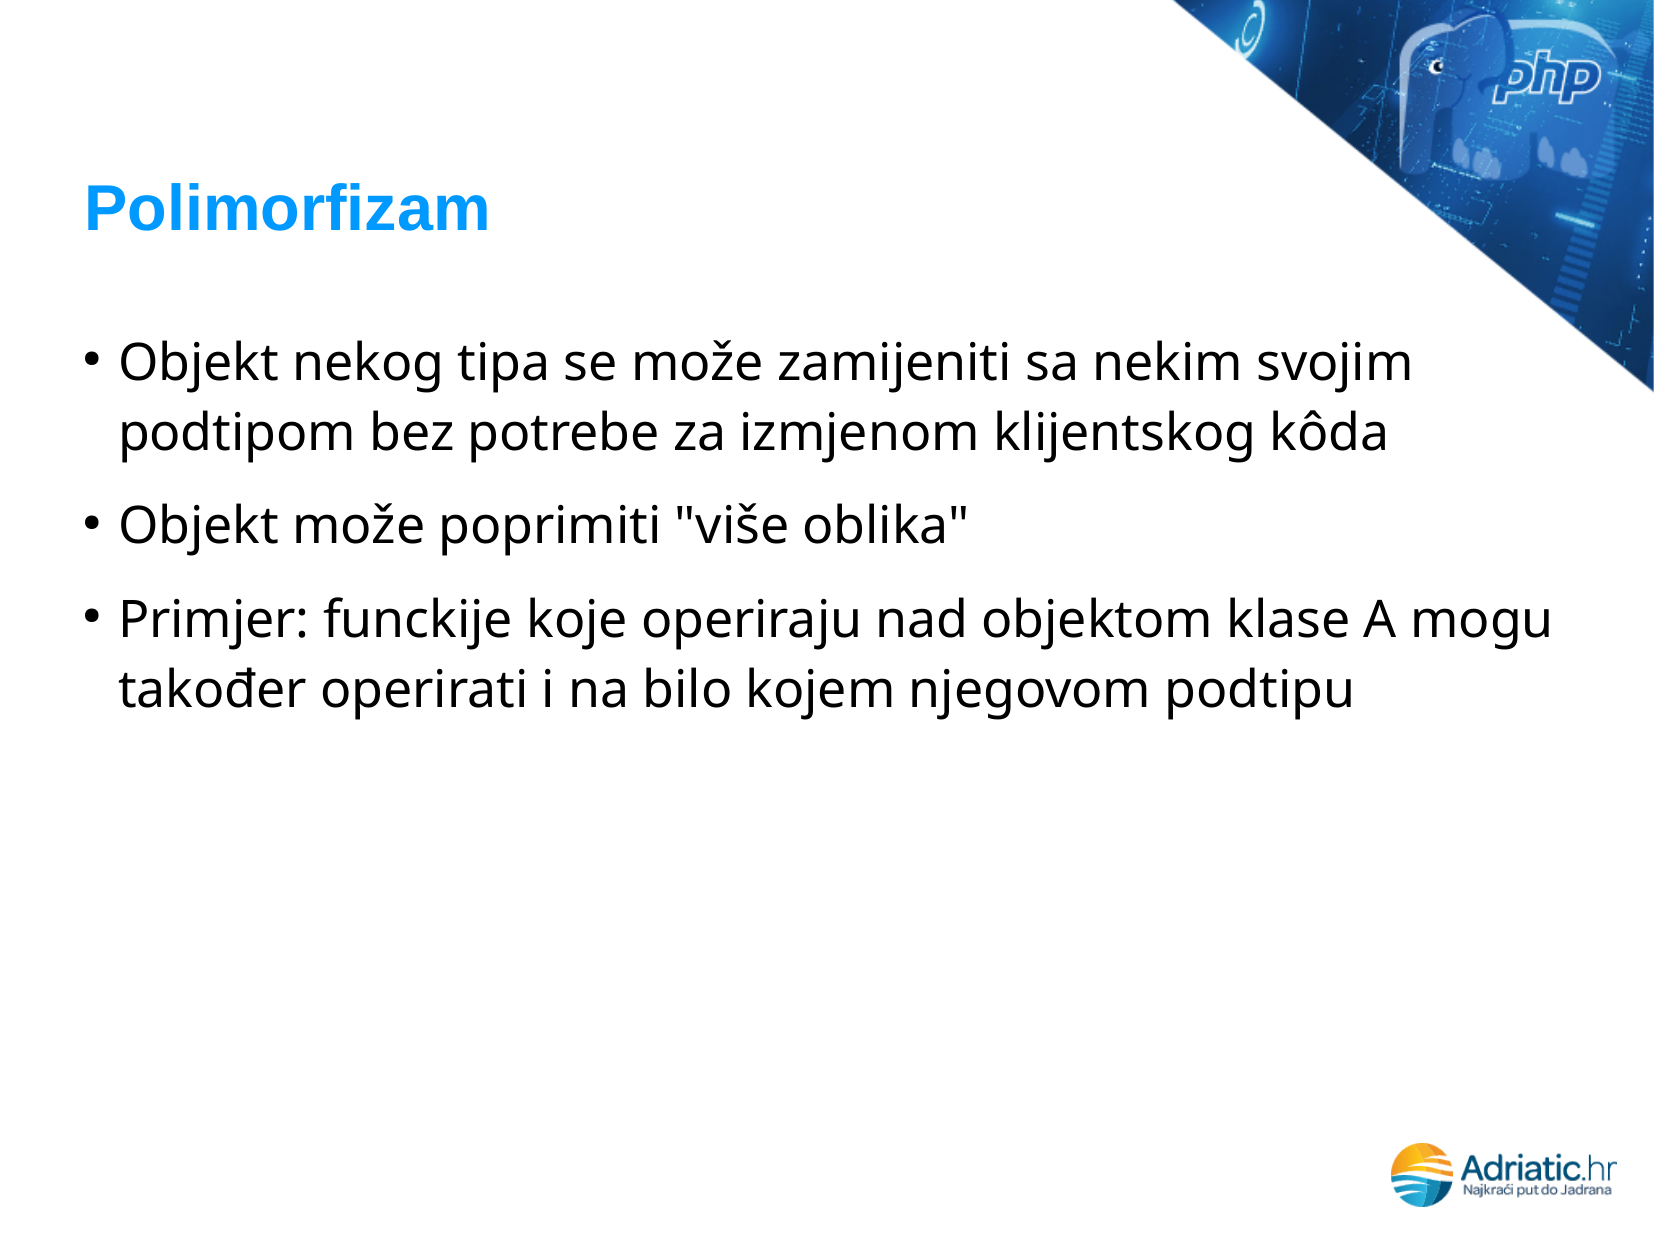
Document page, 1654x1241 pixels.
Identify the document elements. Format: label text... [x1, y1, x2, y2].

list Objekt nekog tipa se može zamijeniti sa nekim svojim podtipom bez potrebe za izmjenom klijentskog kôda Objekt može poprimiti "više oblika" Primjer: funckije koje operiraju nad objektom klase A mogu također operirati i na bilo kojem njegovom podtipu [82, 324, 1571, 1130]
picture [1391, 1143, 1617, 1207]
title Polimorfizam [84, 150, 1270, 266]
picture [1171, 0, 1654, 486]
